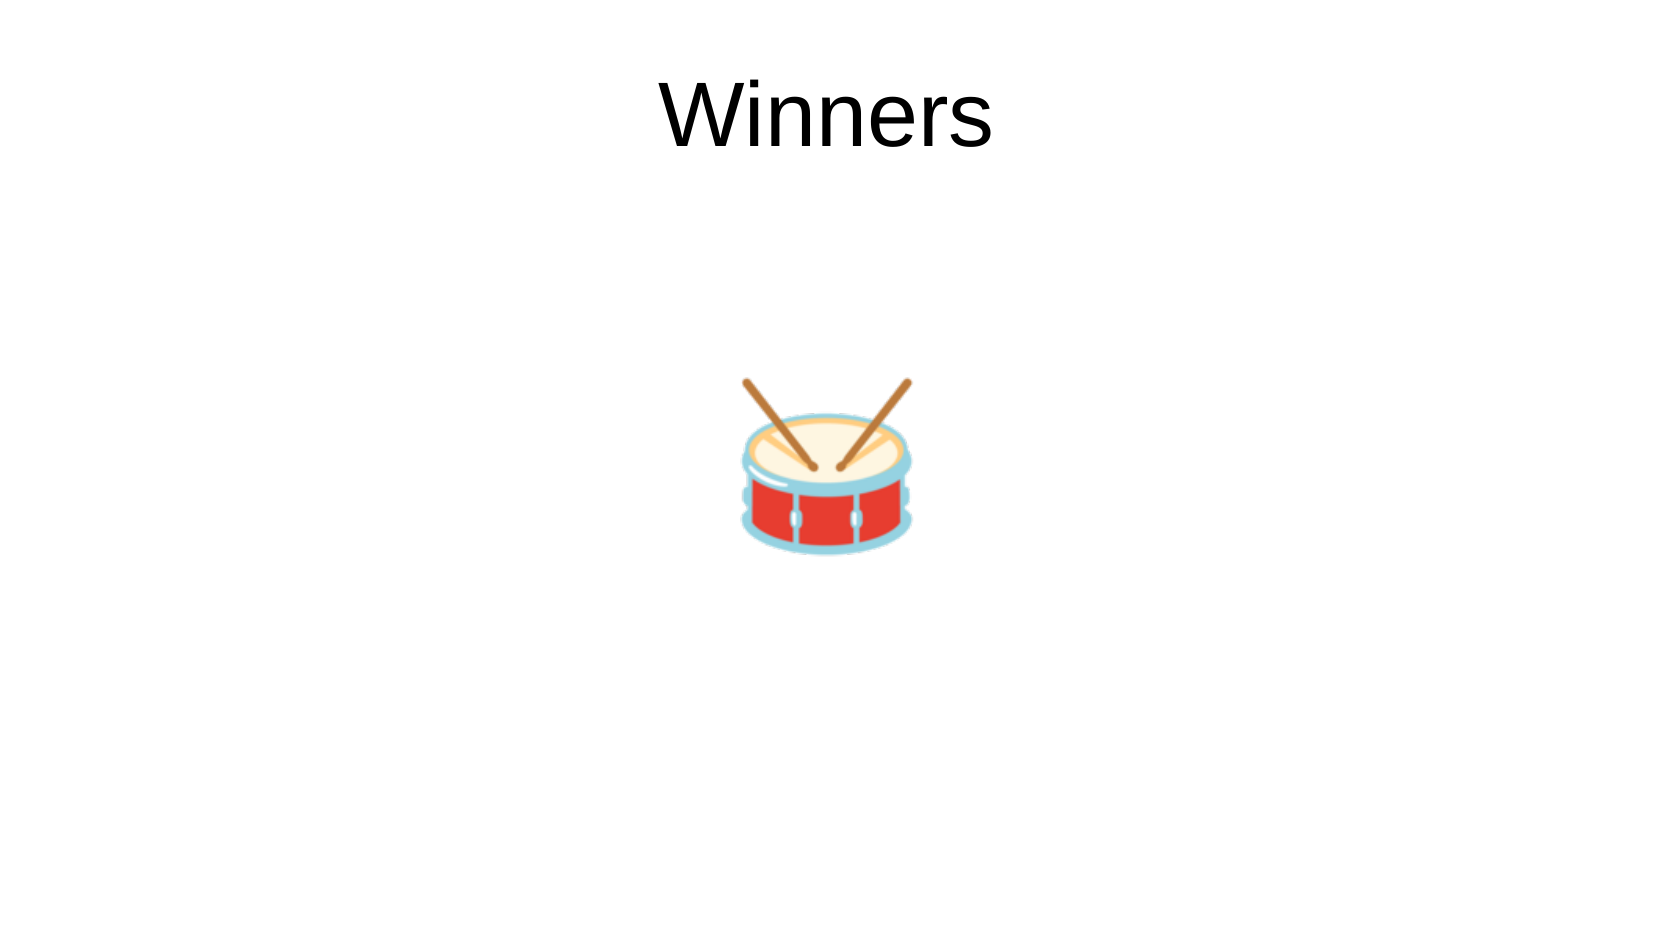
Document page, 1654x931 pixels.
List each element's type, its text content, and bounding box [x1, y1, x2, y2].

title Winners [82, 37, 1571, 193]
picture [733, 373, 921, 562]
